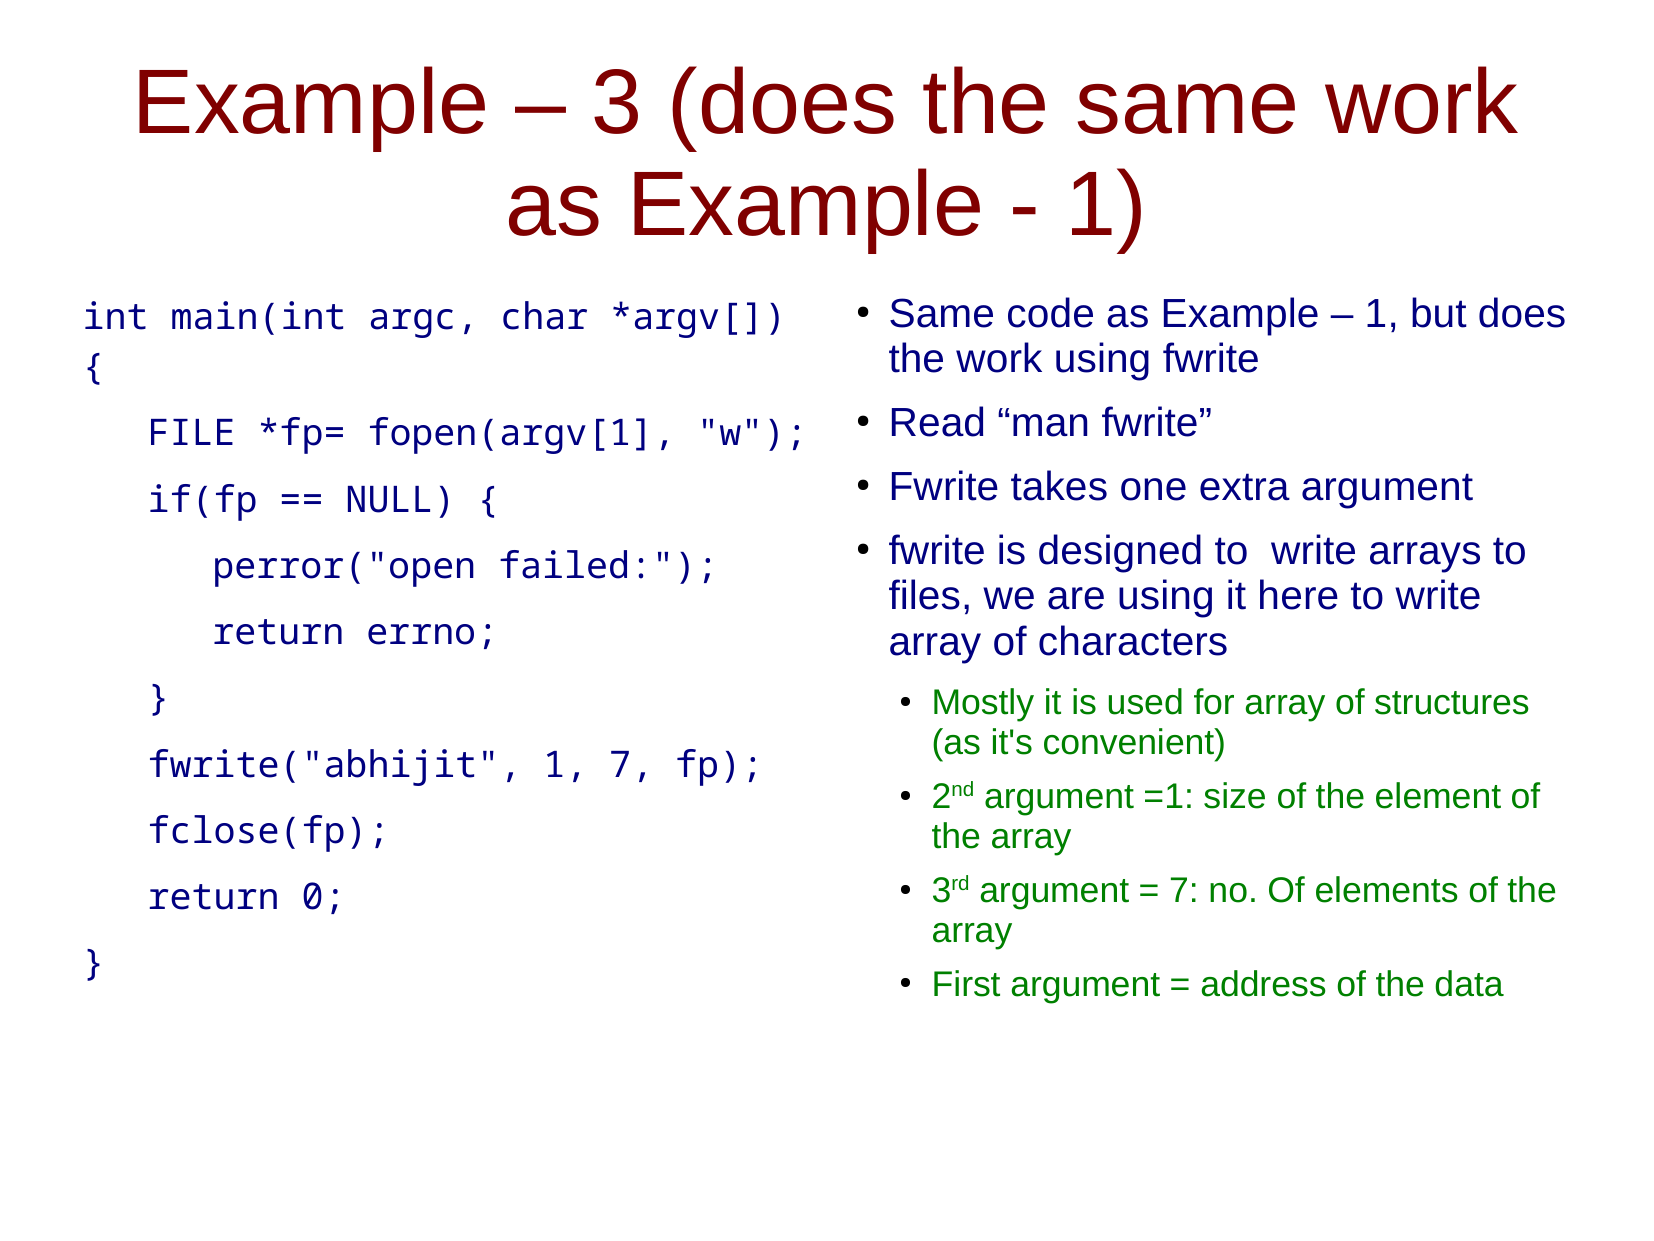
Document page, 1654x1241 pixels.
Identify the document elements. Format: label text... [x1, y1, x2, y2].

title Example – 3 (does the same work as Example - 1) [82, 49, 1571, 257]
list Same code as Example – 1, but does the work using fwrite Read “man fwrite” Fwrite takes one extra argument fwrite is designed to write arrays to files, we are using it here to write array of characters Mostly it is used for array of structures (as it's convenient) 2nd argument =1: size of the element of the array 3rd argument = 7: no. Of elements of the array First argument = address of the data [845, 290, 1572, 1010]
list int main(int argc, char *argv[]) { FILE *fp= fopen(argv[1], "w"); if(fp == NULL) { perror("open failed:"); return errno; } fwrite("abhijit", 1, 7, fp); fclose(fp); return 0; } [82, 290, 809, 1010]
